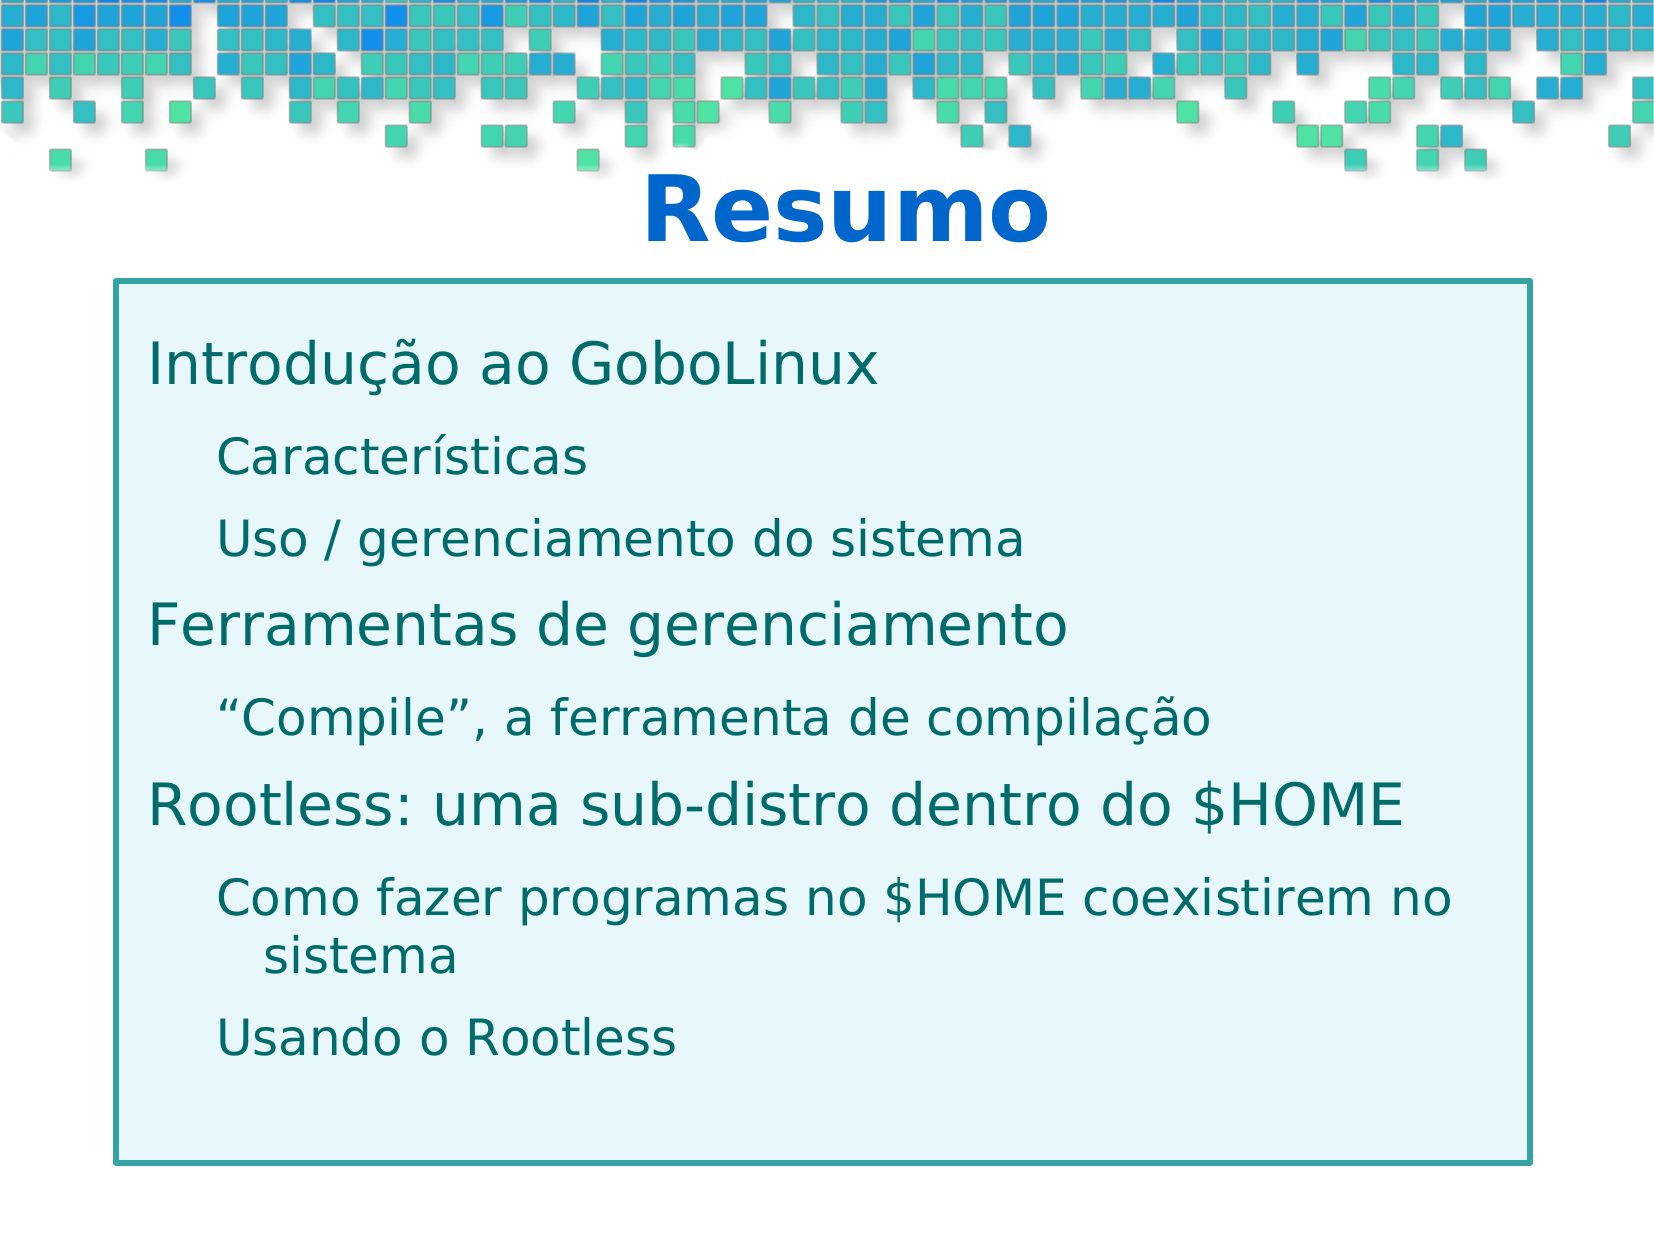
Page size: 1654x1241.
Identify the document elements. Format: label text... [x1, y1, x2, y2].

title Resumo [112, 132, 1581, 287]
list Introdução ao GoboLinux Características Uso / gerenciamento do sistema Ferramentas de gerenciamento “Compile”, a ferramenta de compilação Rootless: uma sub-distro dentro do $HOME Como fazer programas no $HOME coexistirem no sistema Usando o Rootless [121, 330, 1534, 1154]
picture [0, 0, 1654, 185]
